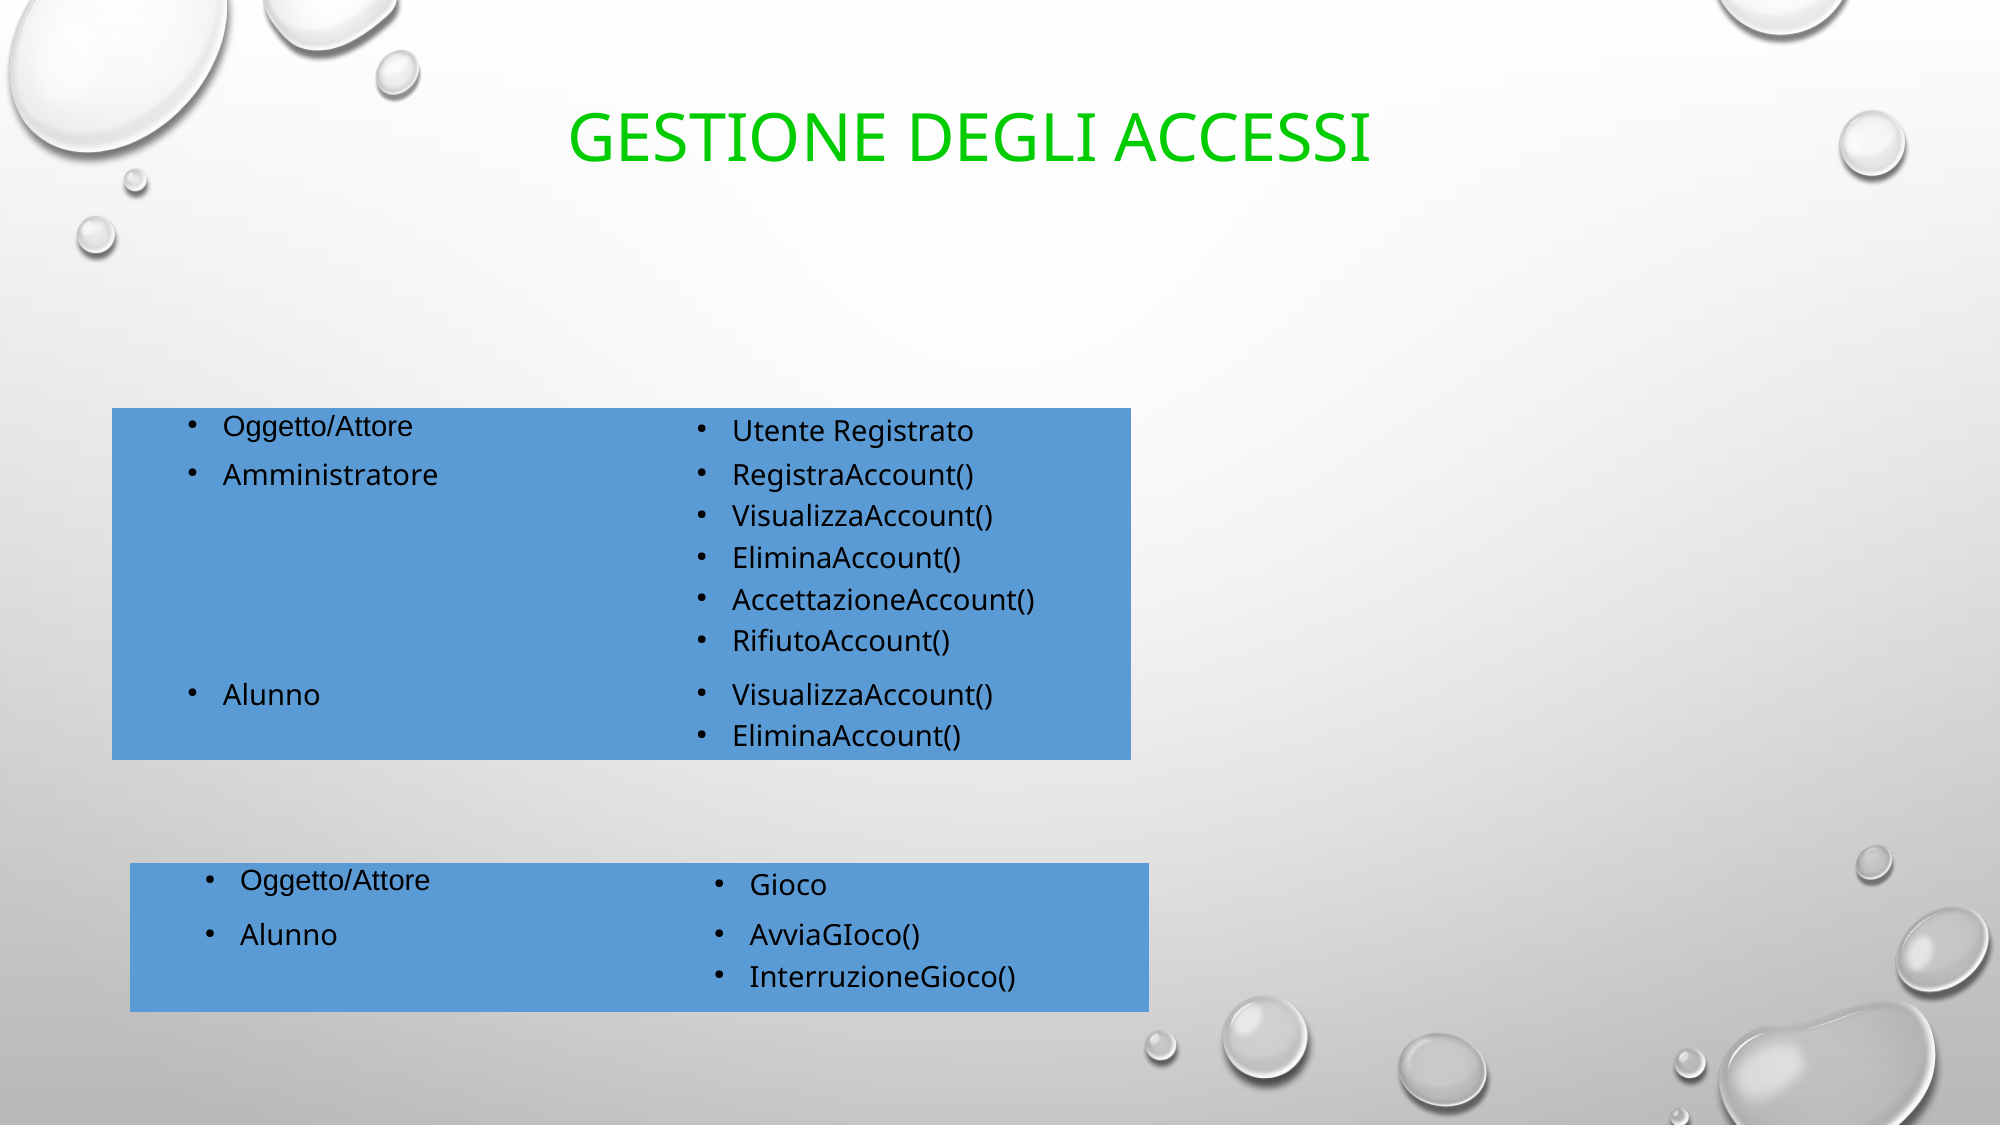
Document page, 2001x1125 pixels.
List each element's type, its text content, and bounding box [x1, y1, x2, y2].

table_header Oggetto/Attore [130, 863, 639, 912]
table_header Utente Registrato [622, 408, 1131, 452]
table_cell Alunno [112, 672, 622, 760]
table_header Gioco [639, 863, 1149, 912]
table_cell VisualizzaAccount() EliminaAccount() [622, 672, 1131, 760]
text_box GESTIONE DEGLI ACCESSI [552, 87, 1661, 229]
table_cell RegistraAccount() VisualizzaAccount() EliminaAccount() AccettazioneAccount() RifiutoAccount() [622, 452, 1131, 672]
title [149, 101, 1851, 364]
table_cell Alunno [130, 912, 639, 1012]
table_cell AvviaGIoco() InterruzioneGioco() [639, 912, 1149, 1012]
table_cell Amministratore [112, 452, 622, 672]
table_header Oggetto/Attore [112, 408, 622, 452]
